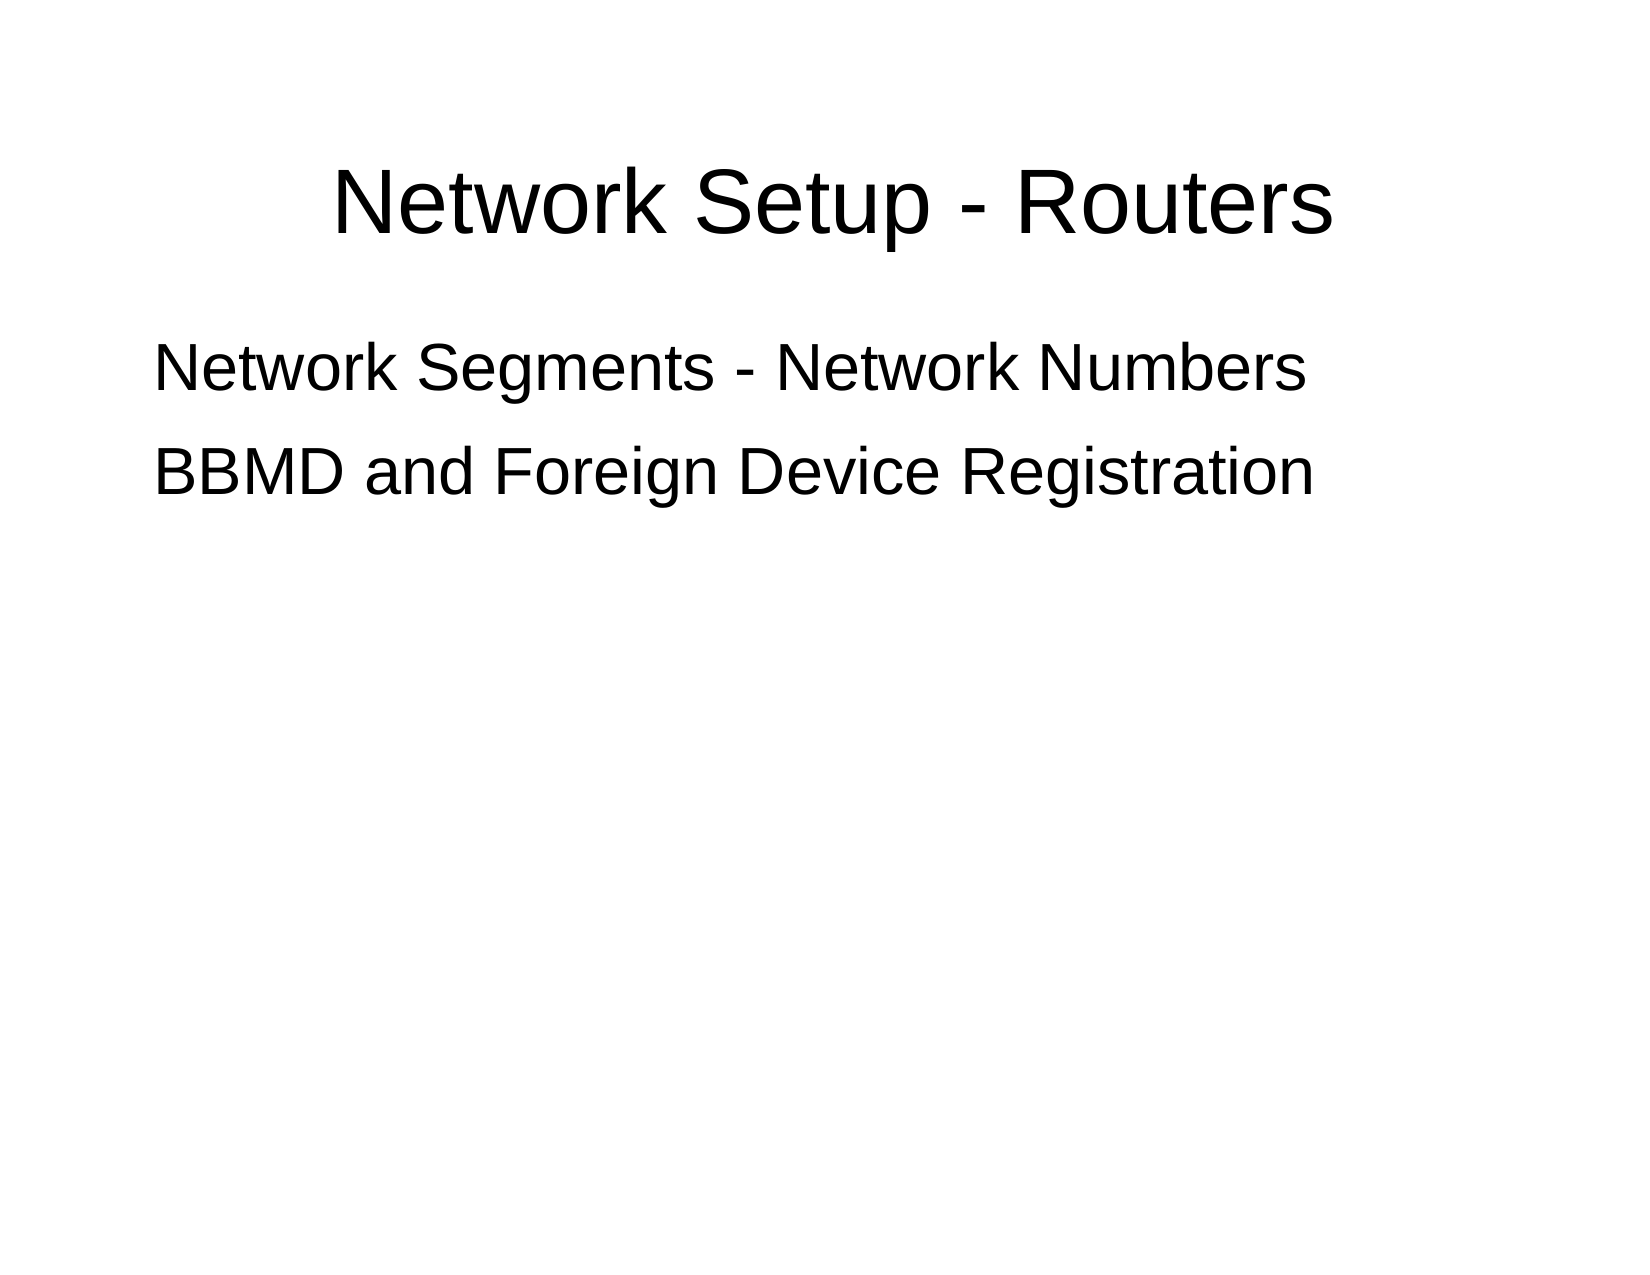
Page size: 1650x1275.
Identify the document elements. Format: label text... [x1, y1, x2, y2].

title Network Setup - Routers [135, 112, 1515, 291]
list Network Segments - Network Numbers BBMD and Foreign Device Registration [135, 329, 1515, 1079]
